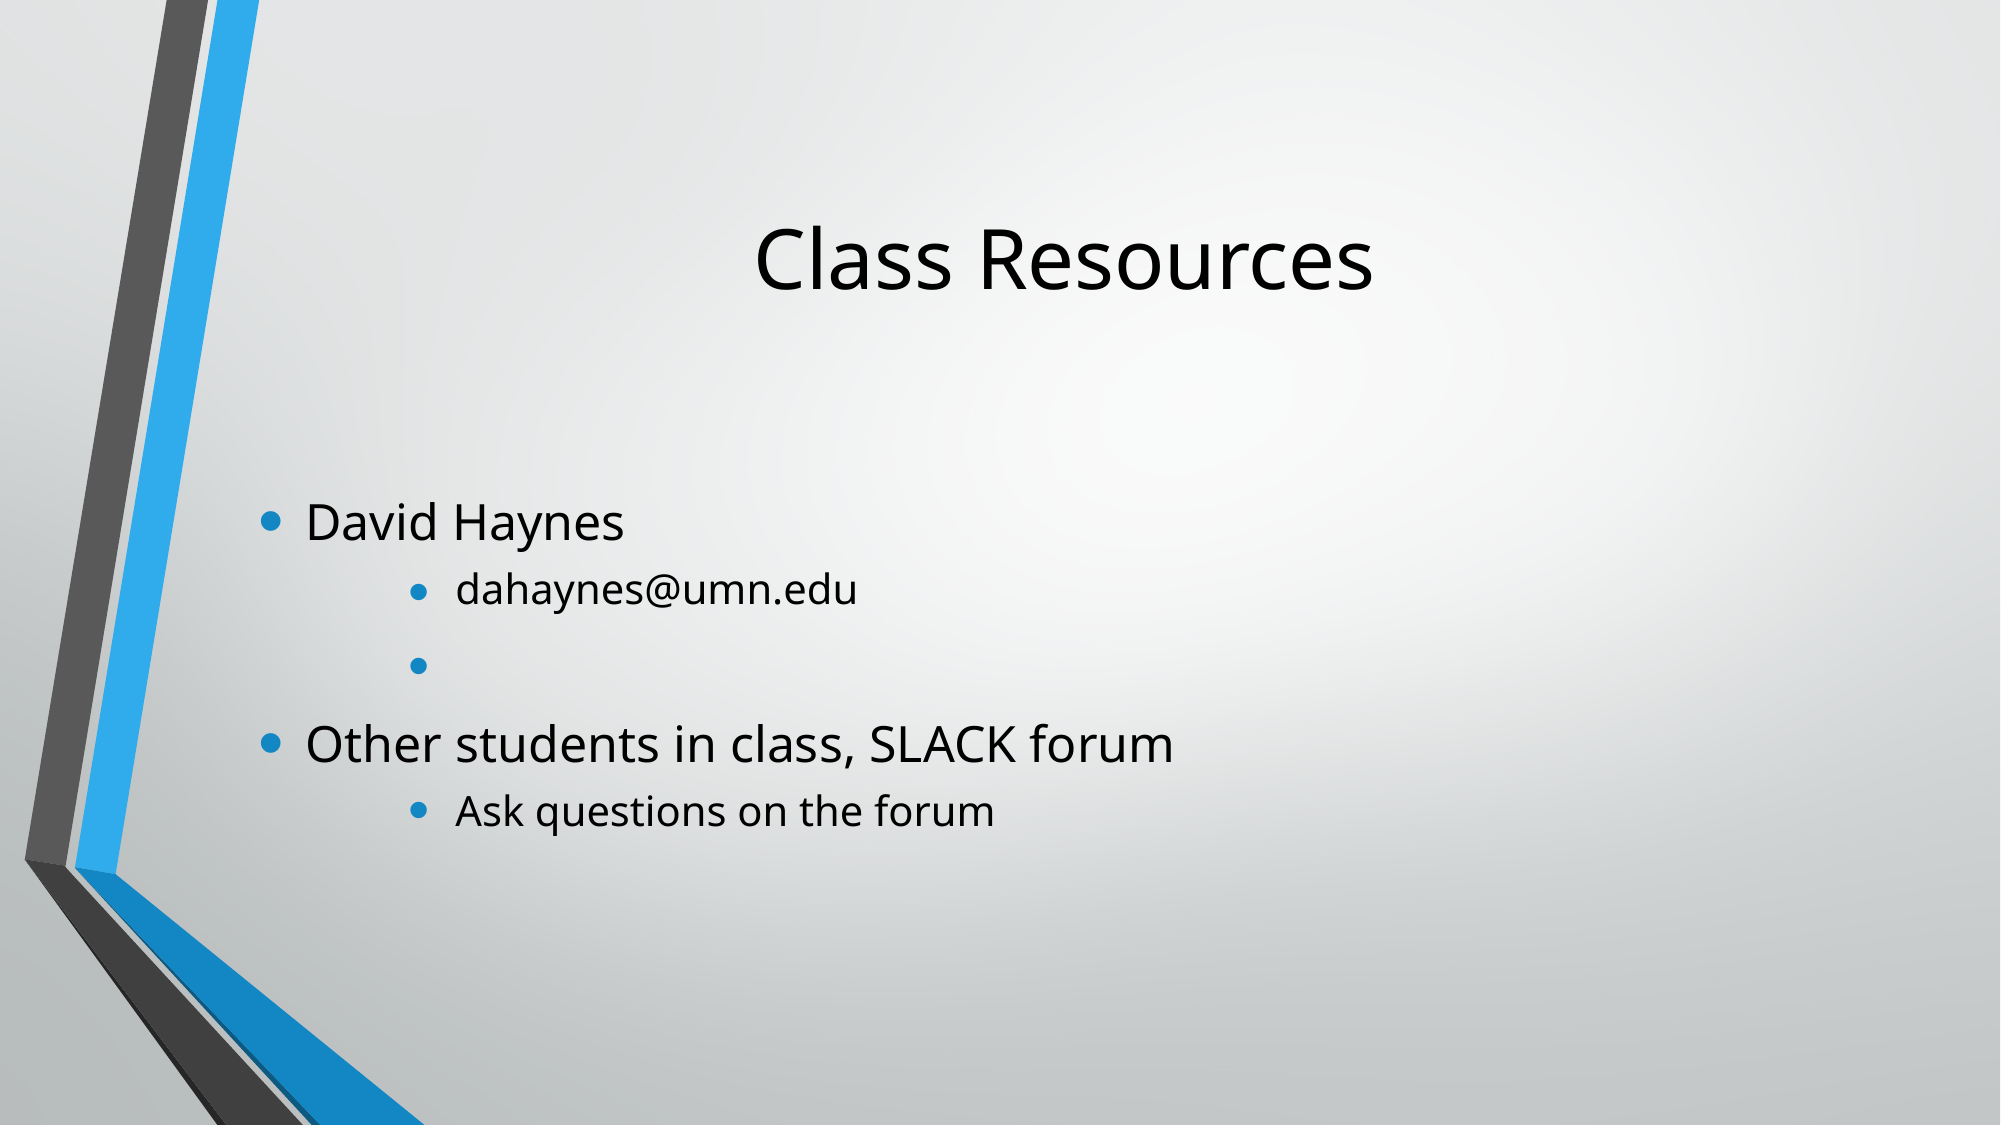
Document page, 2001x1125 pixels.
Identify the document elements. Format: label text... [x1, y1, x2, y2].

list David Haynes dahaynes@umn.edu Other students in class, SLACK forum Ask questions on the forum [243, 437, 1887, 950]
title Class Resources [243, 112, 1887, 400]
